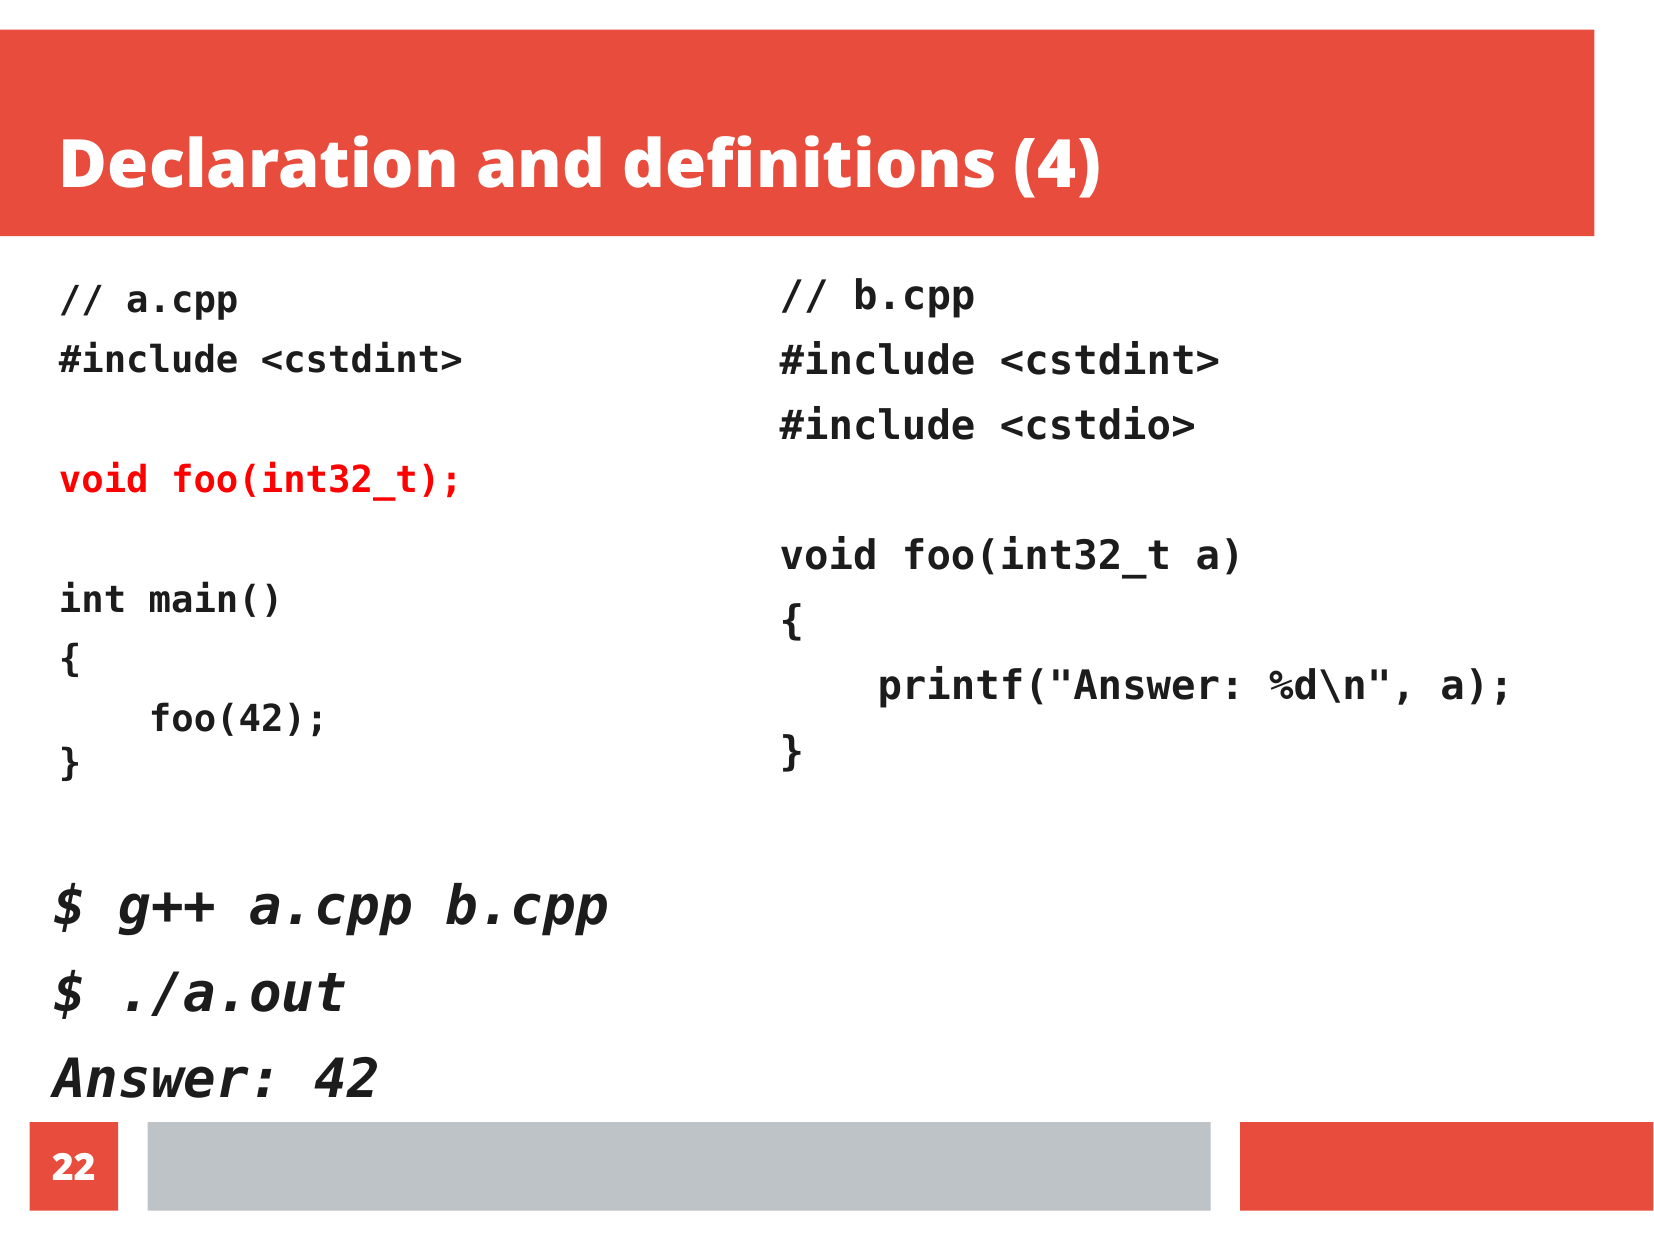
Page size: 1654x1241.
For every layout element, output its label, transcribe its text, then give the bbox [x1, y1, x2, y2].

list // a.cpp #include <cstdint> void foo(int32_t); int main() { foo(42); } [59, 277, 591, 792]
title Declaration and definitions (4) [59, 59, 1595, 207]
list $ g++ a.cpp b.cpp $ ./a.out Answer: 42 [53, 874, 1560, 1134]
list // b.cpp #include <cstdint> #include <cstdio> void foo(int32_t a) { printf("Answer: %d\n", a); } [779, 271, 1619, 780]
